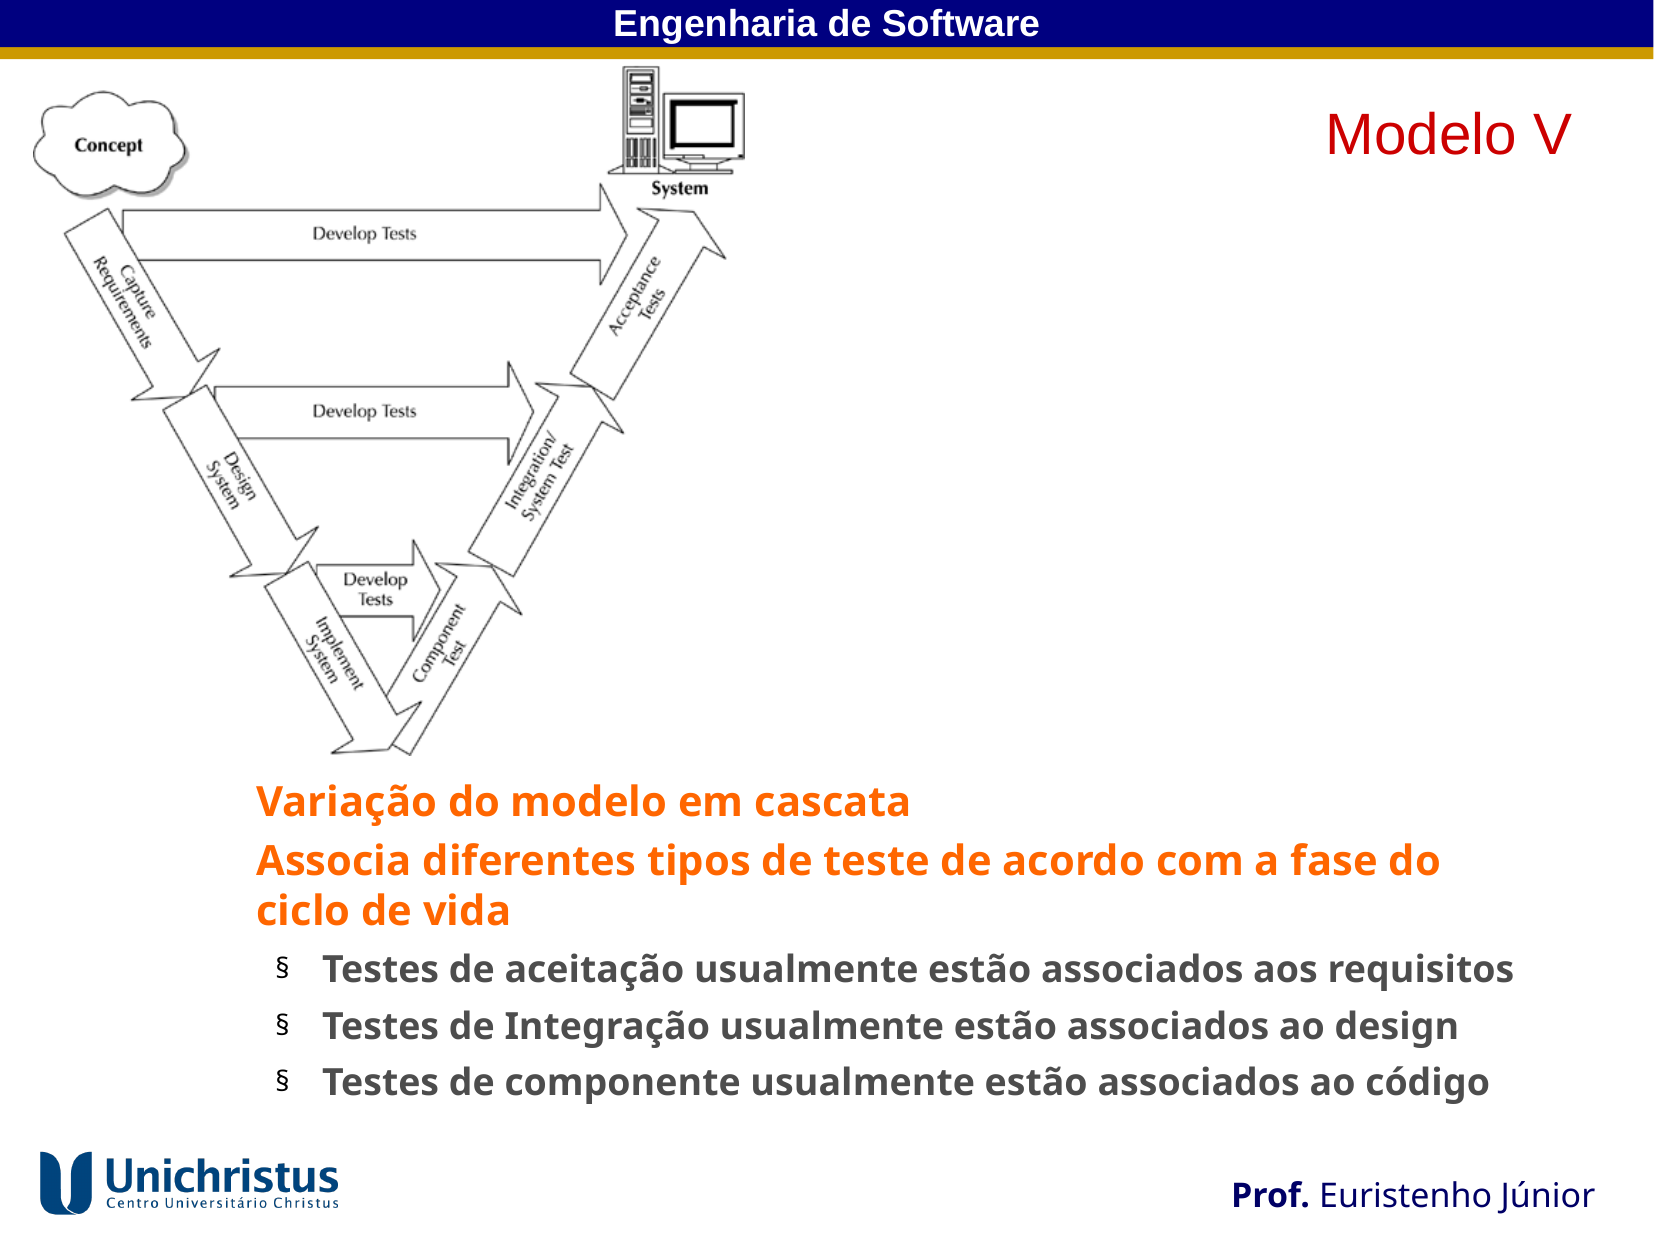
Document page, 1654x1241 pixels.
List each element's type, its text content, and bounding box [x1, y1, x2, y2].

text_box Prof. Euristenho Júnior [1216, 1163, 1654, 1224]
picture [35, 1148, 343, 1217]
text_box [0, 48, 1654, 60]
text_box Modelo V [1311, 94, 1630, 201]
text_box Variação do modelo em cascata Associa diferentes tipos de teste de acordo com a fase do ciclo de vida Testes de aceitação usualmente estão associados aos requisitos Testes de Integração usualmente estão associados ao design Testes de componente usualmente estão associados ao código [185, 767, 1536, 1064]
text_box Engenharia de Software [0, 0, 1654, 48]
picture [33, 65, 745, 756]
